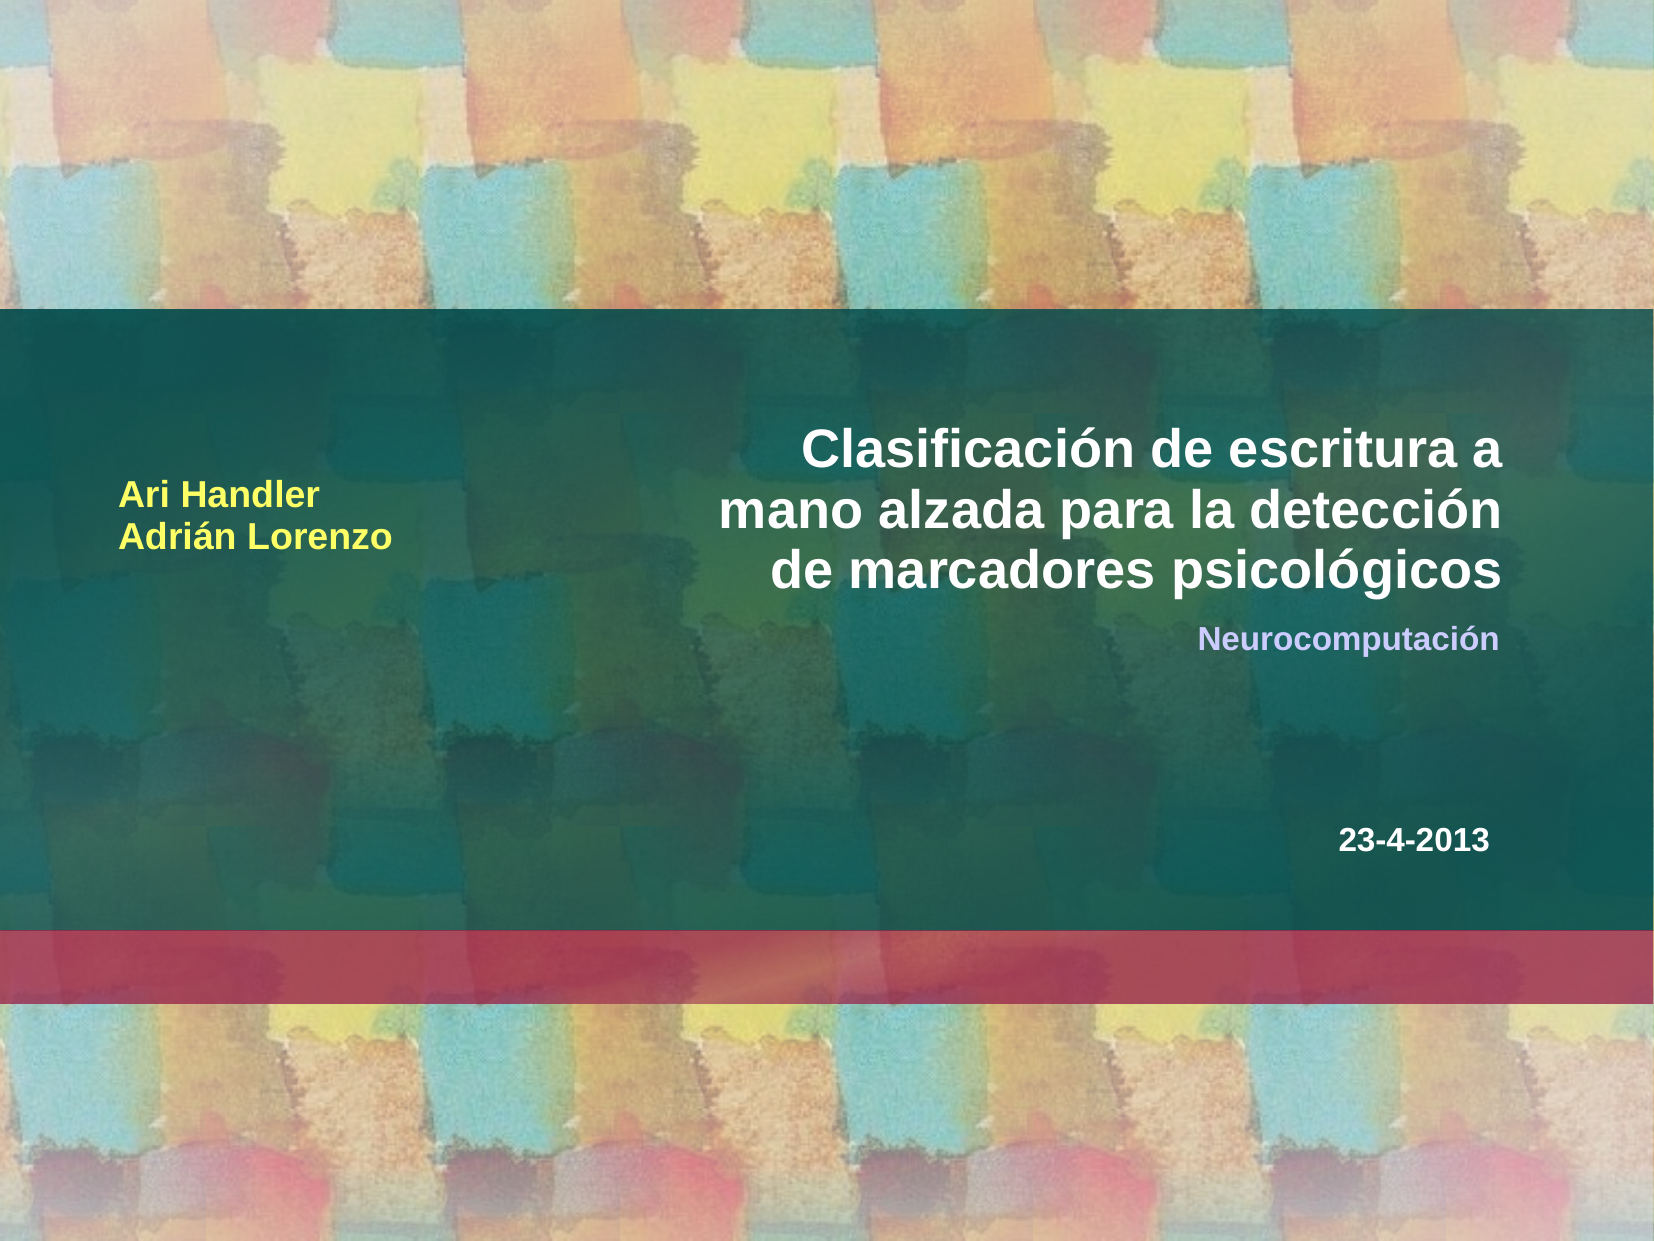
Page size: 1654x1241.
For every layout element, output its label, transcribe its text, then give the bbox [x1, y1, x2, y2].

title Clasificación de escritura a mano alzada para la detección de marcadores psicológicos [649, 416, 1504, 603]
